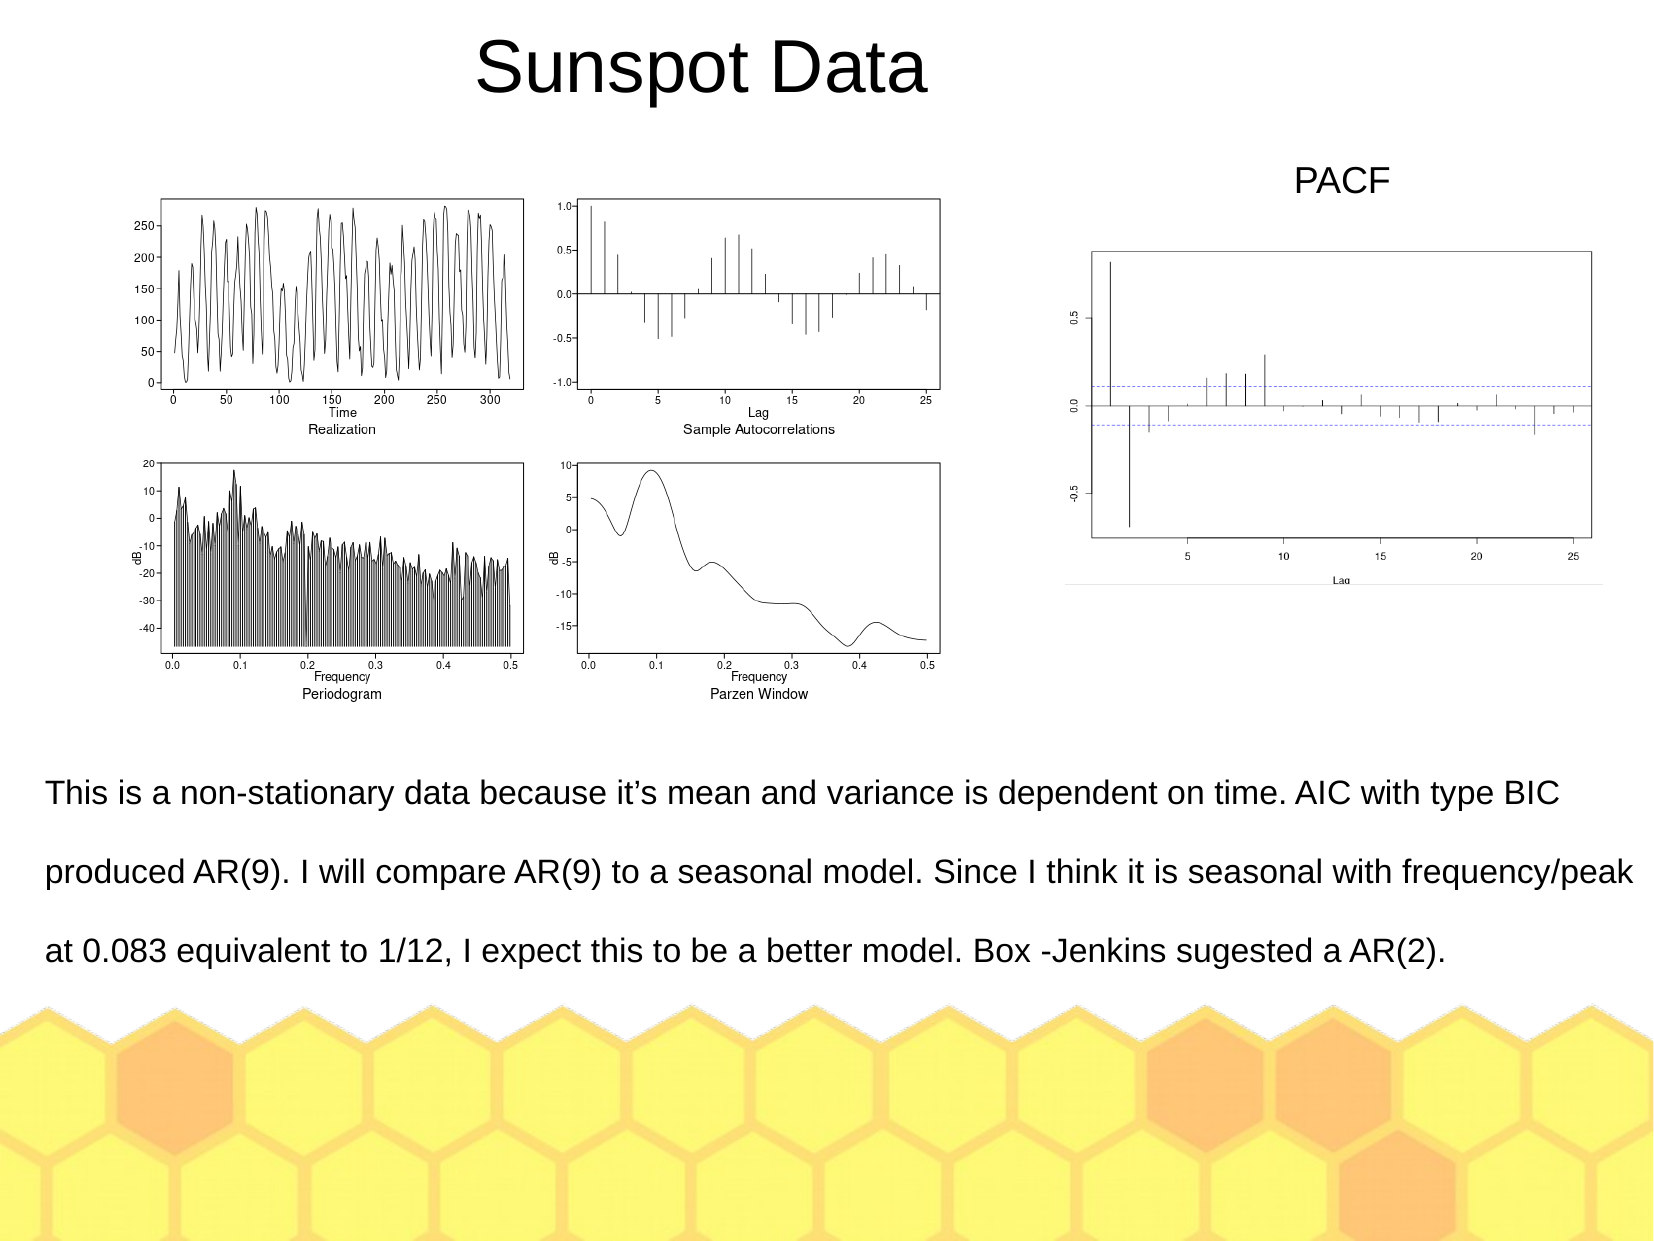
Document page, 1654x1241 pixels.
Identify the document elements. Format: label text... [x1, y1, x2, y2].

text_box This is a non-stationary data because it’s mean and variance is dependent on time. AIC with type BIC produced AR(9). I will compare AR(9) to a seasonal model. Since I think it is seasonal with frequency/peak at 0.083 equivalent to 1/12, I expect this to be a better model. Box -Jenkins sugested a AR(2). [30, 724, 1651, 1136]
text_box PACF [1279, 152, 1406, 210]
picture [0, 1001, 1654, 1241]
title Sunspot Data [82, 0, 1321, 136]
picture [126, 184, 949, 705]
picture [1065, 239, 1603, 586]
